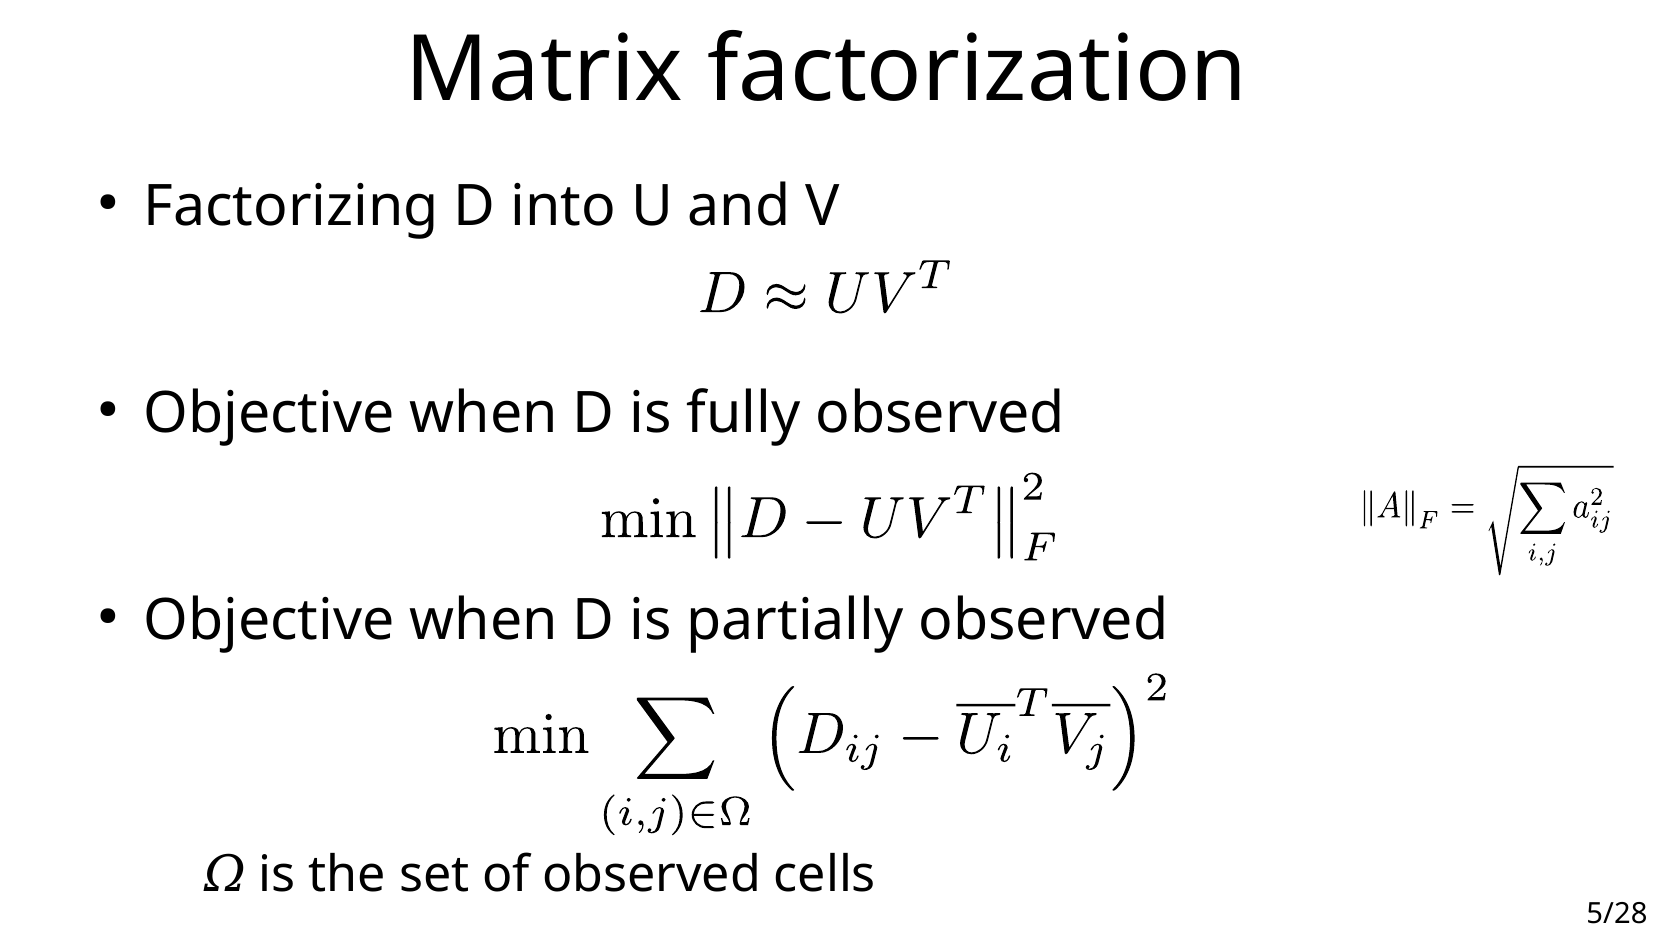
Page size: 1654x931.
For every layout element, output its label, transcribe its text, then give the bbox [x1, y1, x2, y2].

text_box [697, 260, 952, 314]
text_box [599, 472, 1058, 561]
list Factorizing D into U and V Objective when D is fully observed Objective when D is partially observed Ω is the set of observed cells [82, 164, 1571, 908]
title Matrix factorization [82, 1, 1571, 129]
text_box [1359, 465, 1614, 576]
text_box [492, 673, 1169, 836]
